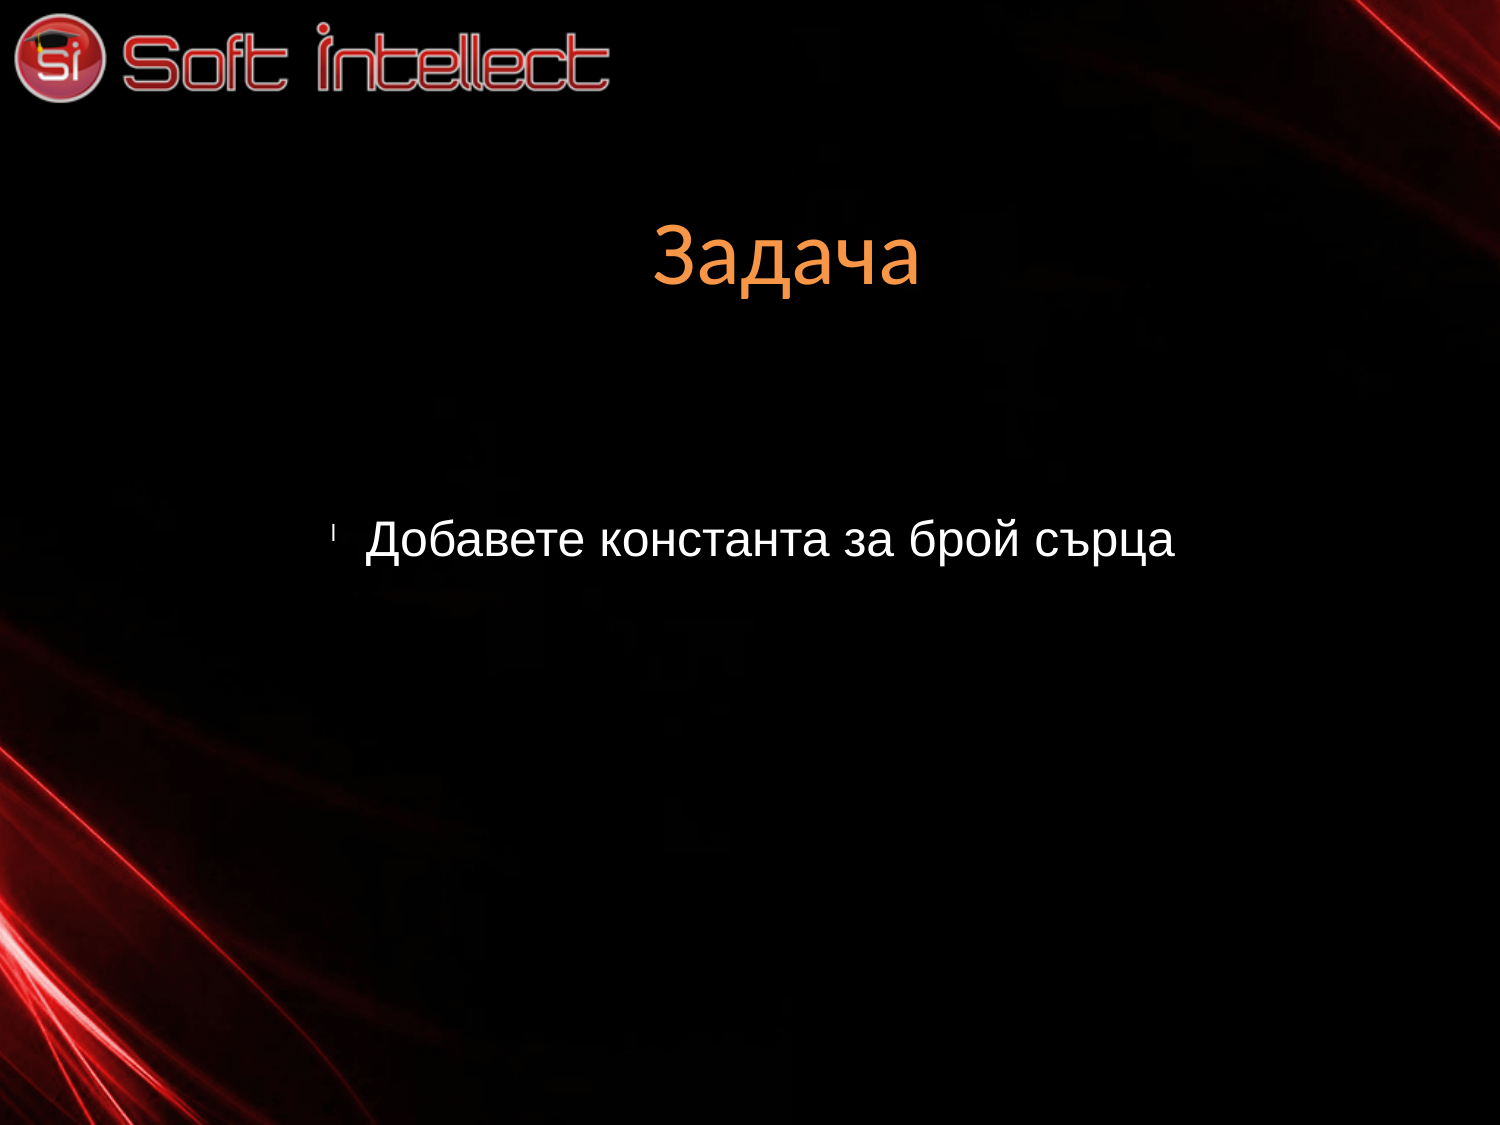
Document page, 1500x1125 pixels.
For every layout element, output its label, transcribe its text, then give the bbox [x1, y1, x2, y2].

text_box Добавете константа за брой сърца [315, 498, 1500, 1125]
picture [0, 0, 1500, 1125]
text_box Задача [150, 127, 1425, 368]
